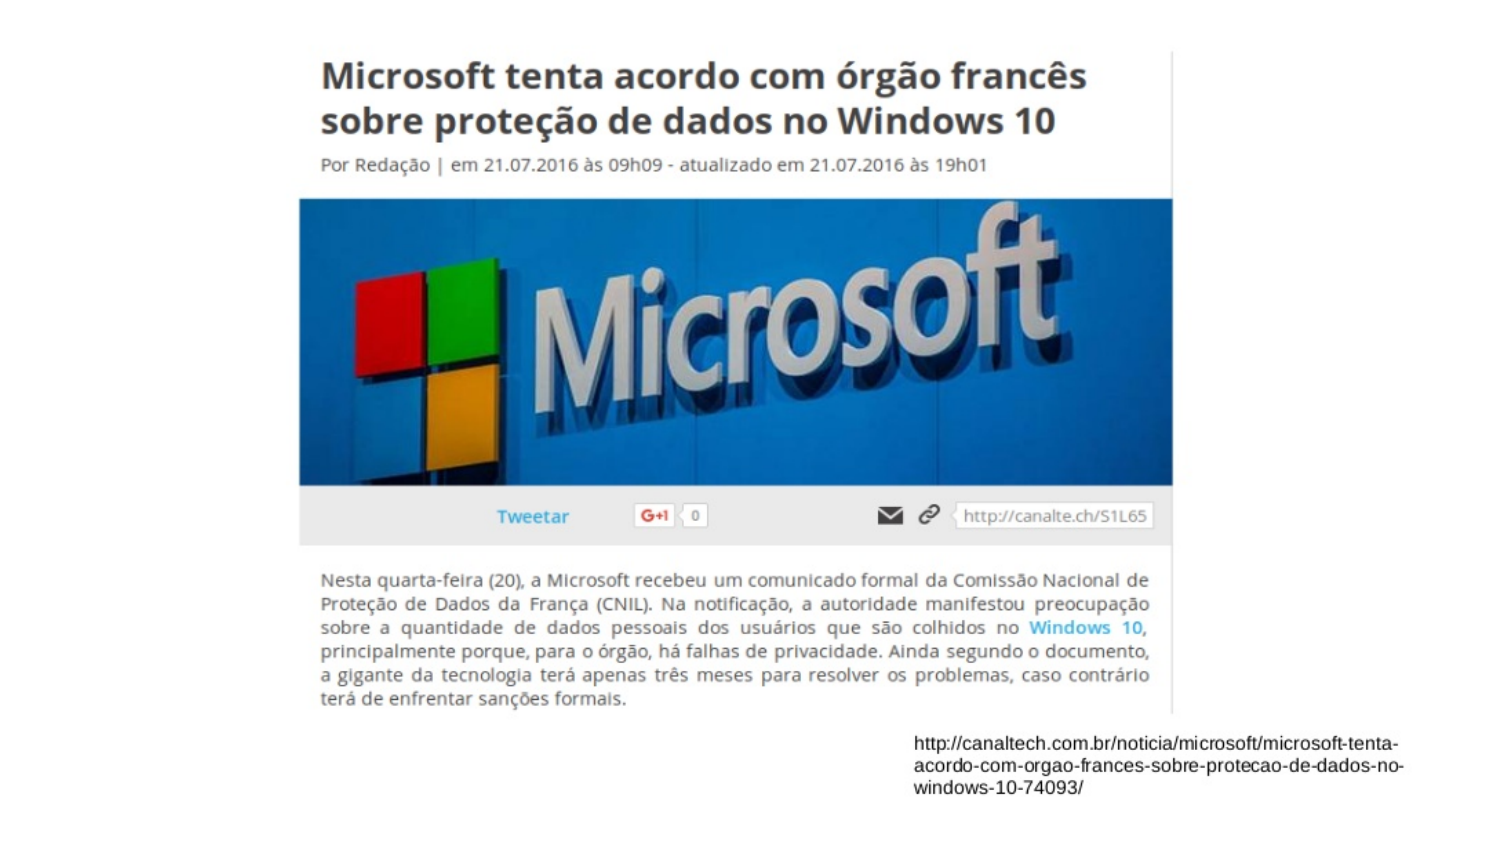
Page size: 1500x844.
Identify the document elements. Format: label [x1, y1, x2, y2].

picture [44, 24, 1456, 819]
